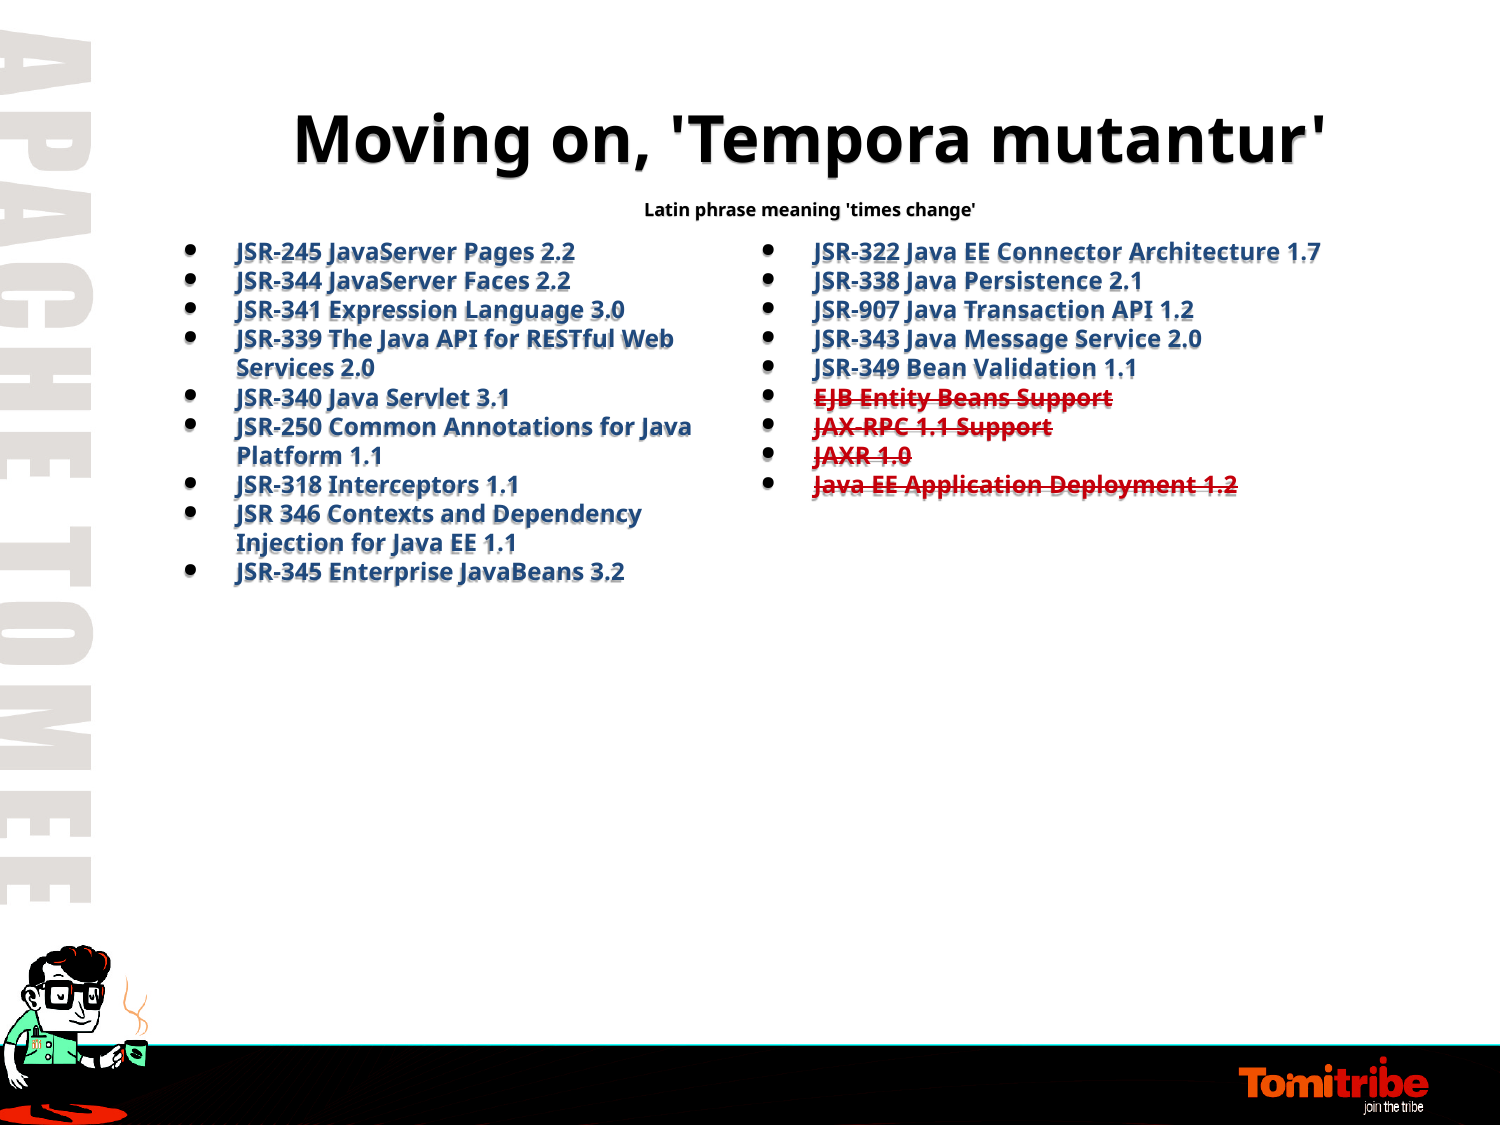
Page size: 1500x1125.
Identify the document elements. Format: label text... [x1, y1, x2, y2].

title Moving on, 'Tempora mutantur' Latin phrase meaning 'times change' [224, 59, 1396, 213]
list JSR-322 Java EE Connector Architecture 1.7 JSR-338 Java Persistence 2.1 JSR-907 Java Transaction API 1.2 JSR-343 Java Message Service 2.0 JSR-349 Bean Validation 1.1 EJB Entity Beans Support JAX-RPC 1.1 Support JAXR 1.0 Java EE Application Deployment 1.2 [743, 236, 1335, 945]
list JSR-245 JavaServer Pages 2.2 JSR-344 JavaServer Faces 2.2 JSR-341 Expression Language 3.0 JSR-339 The Java API for RESTful Web Services 2.0 JSR-340 Java Servlet 3.1 JSR-250 Common Annotations for Java Platform 1.1 JSR-318 Interceptors 1.1 JSR 346 Contexts and Dependency Injection for Java EE 1.1 JSR-345 Enterprise JavaBeans 3.2 [165, 236, 734, 1017]
picture [0, 0, 1500, 1125]
